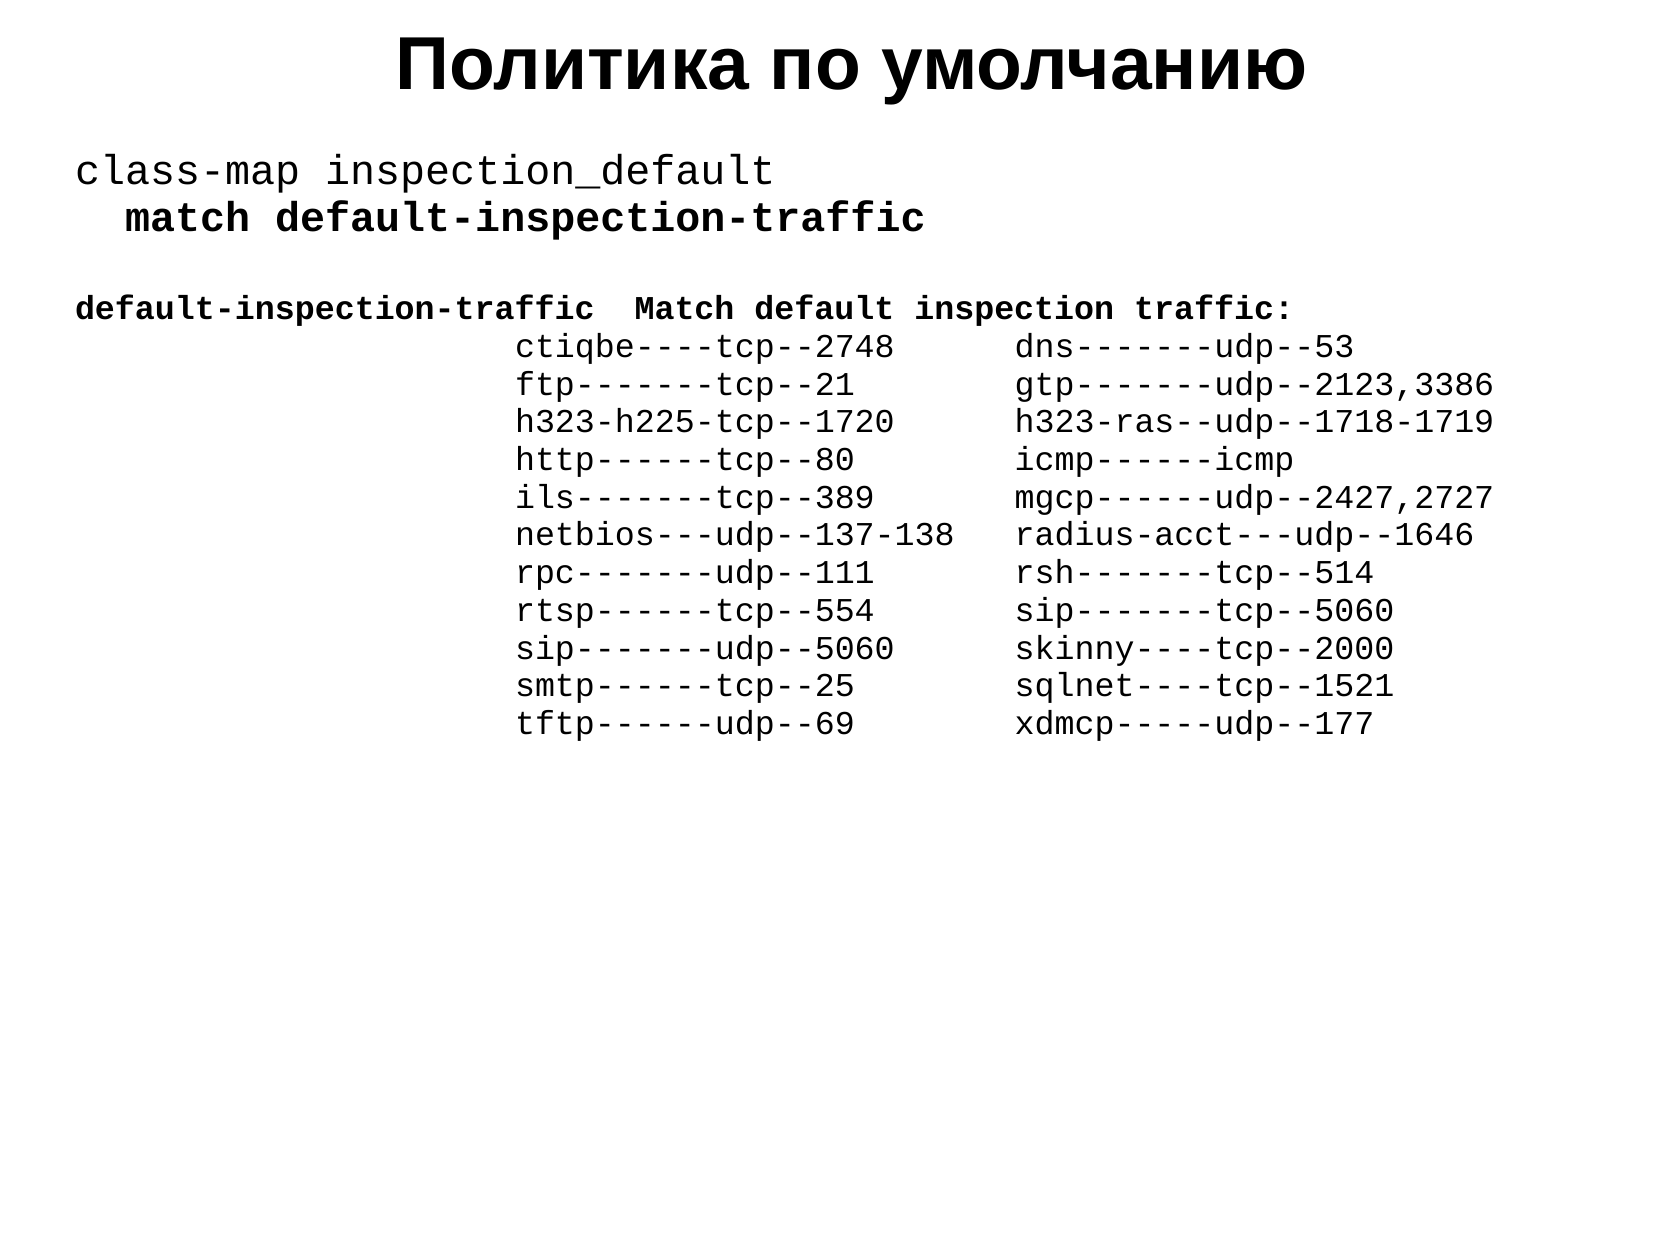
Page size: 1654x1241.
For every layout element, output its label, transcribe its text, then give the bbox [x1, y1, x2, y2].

list class-map inspection_default match default-inspection-traffic default-inspection-traffic Match default inspection traffic: ctiqbe----tcp--2748 dns-------udp--53 ftp-------tcp--21 gtp-------udp--2123,3386 h323-h225-tcp--1720 h323-ras--udp--1718-1719 http------tcp--80 icmp------icmp ils-------tcp--389 mgcp------udp--2427,2727 netbios---udp--137-138 radius-acct---udp--1646 rpc-------udp--111 rsh-------tcp--514 rtsp------tcp--554 sip-------tcp--5060 sip-------udp--5060 skinny----tcp--2000 smtp------tcp--25 sqlnet----tcp--1521 tftp------udp--69 xdmcp-----udp--177 [75, 150, 1613, 1209]
text_box Политика по умолчанию [64, 37, 1613, 113]
